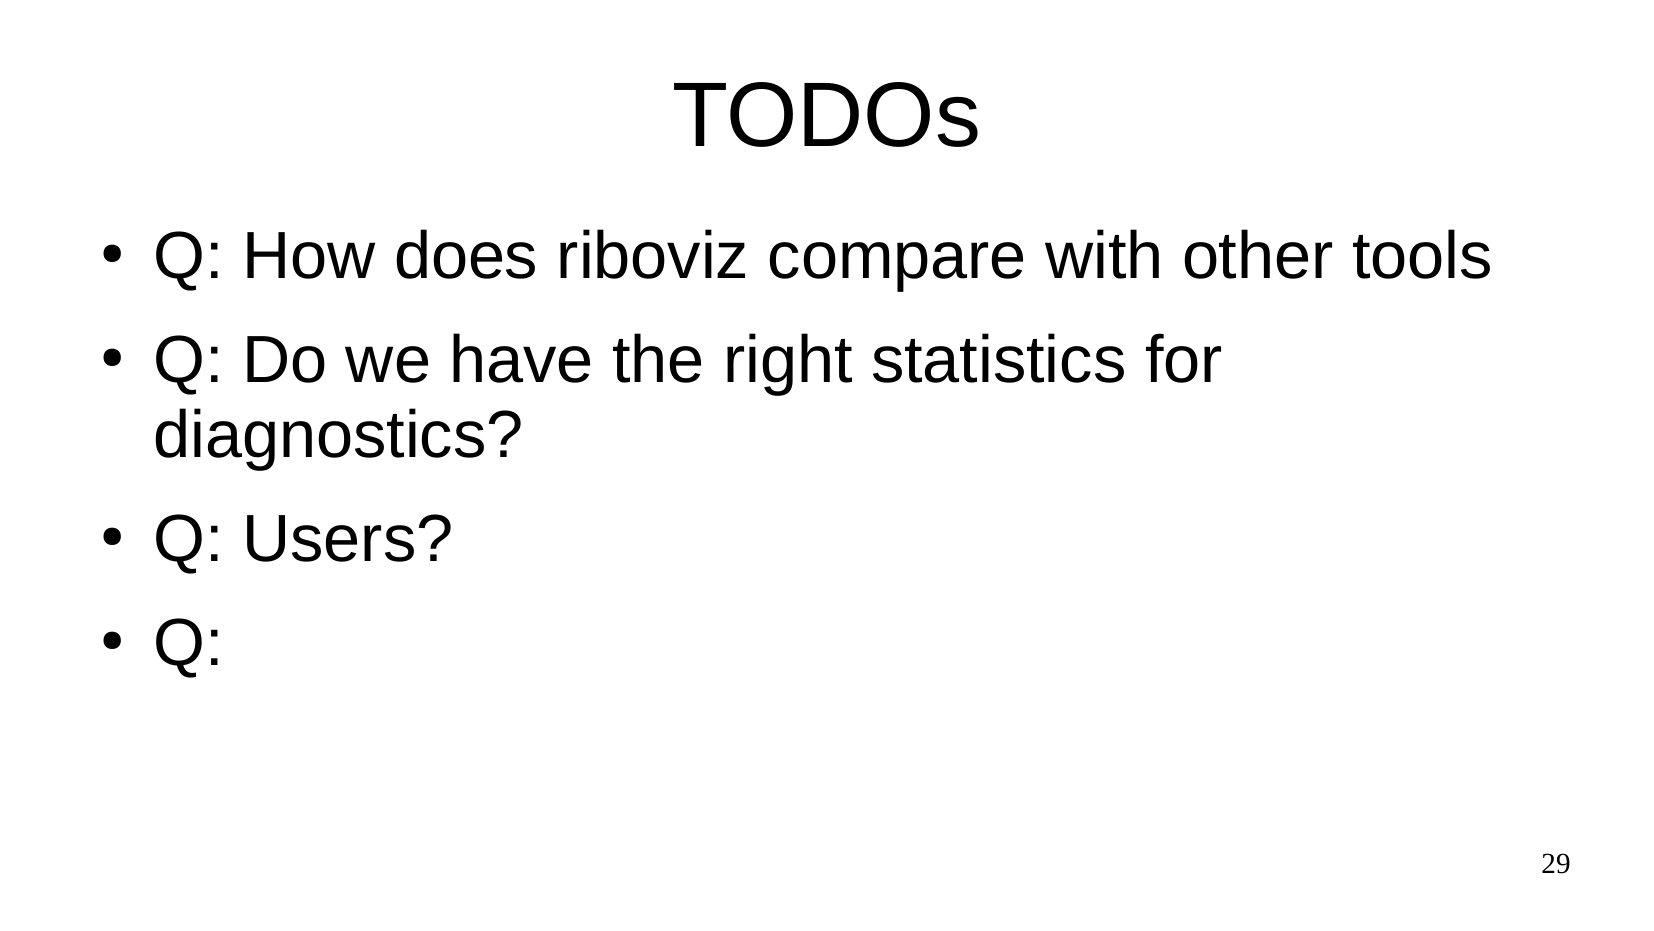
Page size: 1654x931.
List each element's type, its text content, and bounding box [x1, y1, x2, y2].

list Q: How does riboviz compare with other tools Q: Do we have the right statistics for diagnostics? Q: Users? Q: [82, 217, 1571, 758]
title TODOs [82, 37, 1571, 193]
